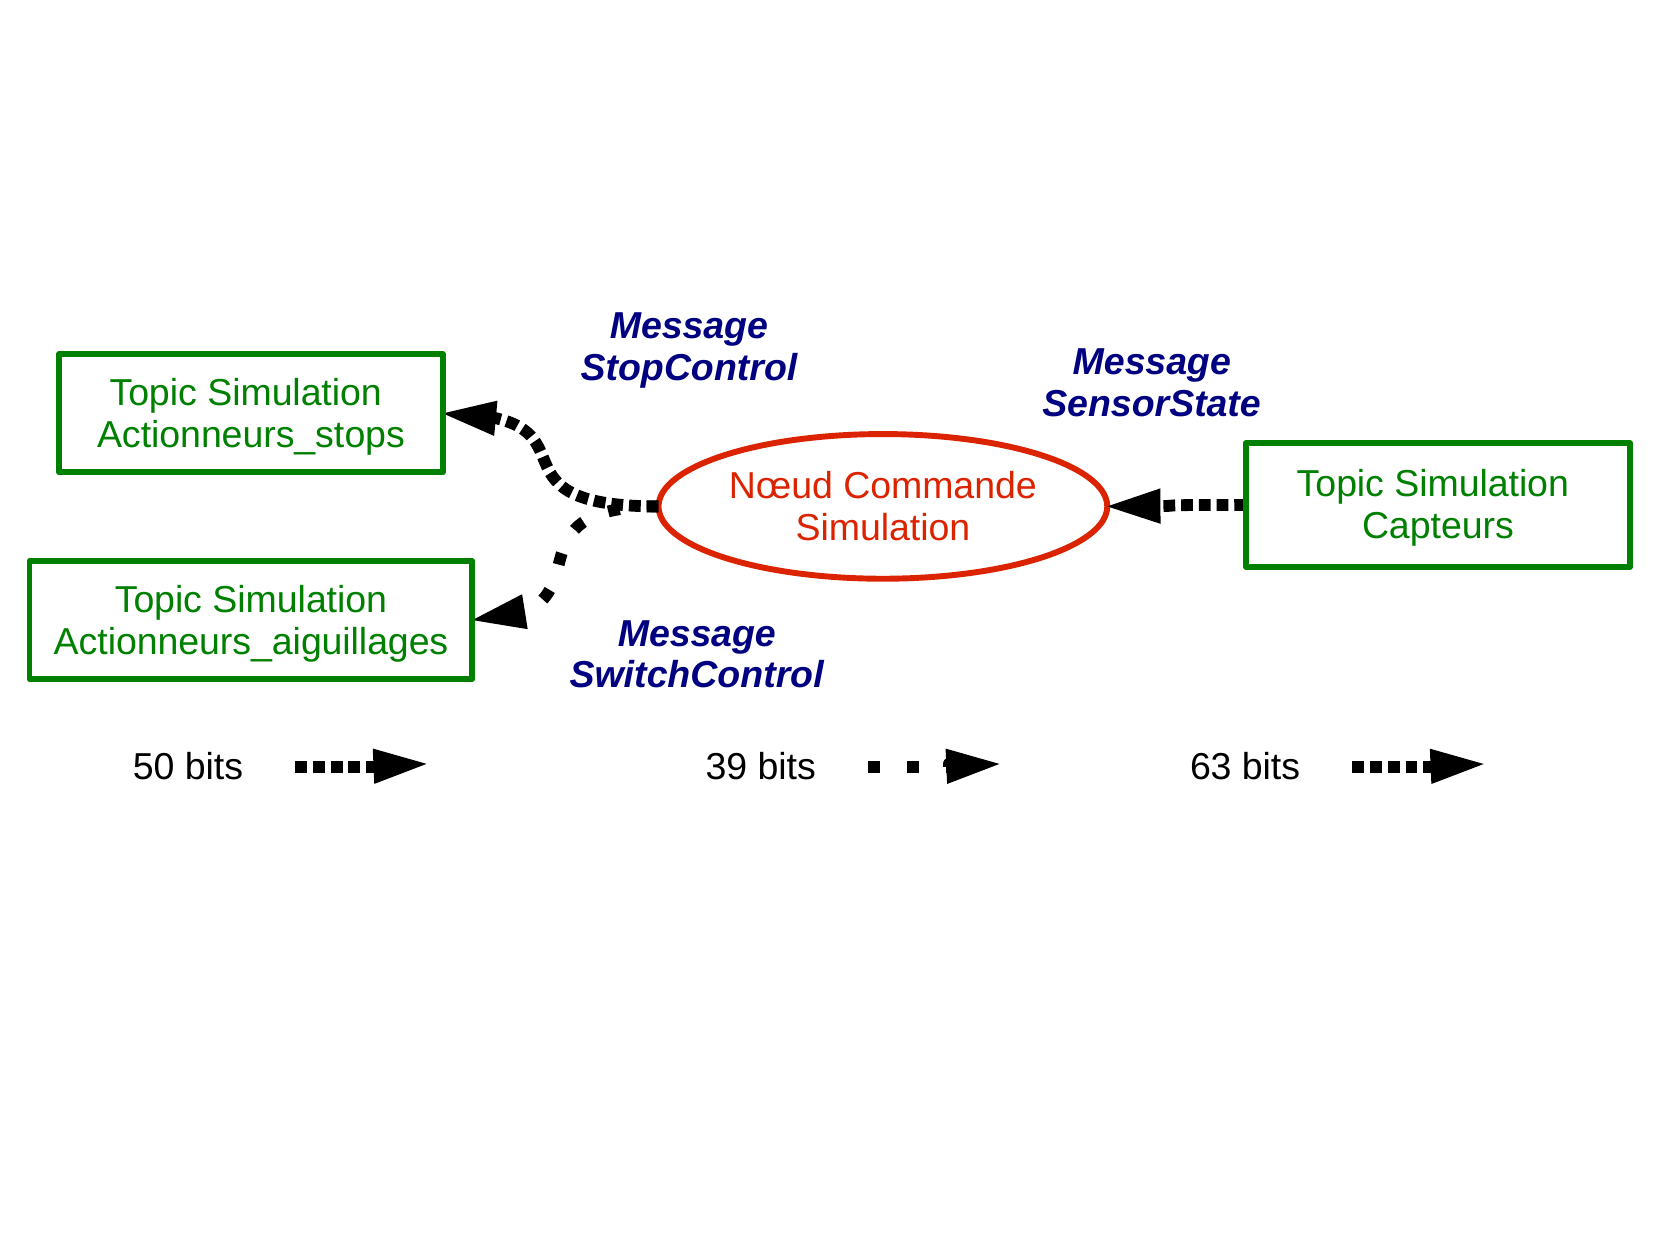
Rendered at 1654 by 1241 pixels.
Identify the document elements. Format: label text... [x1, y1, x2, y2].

text_box 63 bits [1175, 738, 1353, 796]
text_box Nœud Commande Simulation [659, 434, 1108, 579]
text_box Topic Simulation Capteurs [1246, 442, 1630, 567]
text_box Message SensorState [944, 332, 1359, 467]
text_box Message StopControl [482, 296, 896, 431]
text_box Topic Simulation Actionneurs_stops [59, 354, 443, 473]
text_box 39 bits [690, 738, 869, 796]
text_box 50 bits [118, 738, 296, 796]
text_box Topic Simulation Actionneurs_aiguillages [29, 561, 473, 680]
text_box Message SwitchControl [472, 604, 922, 739]
